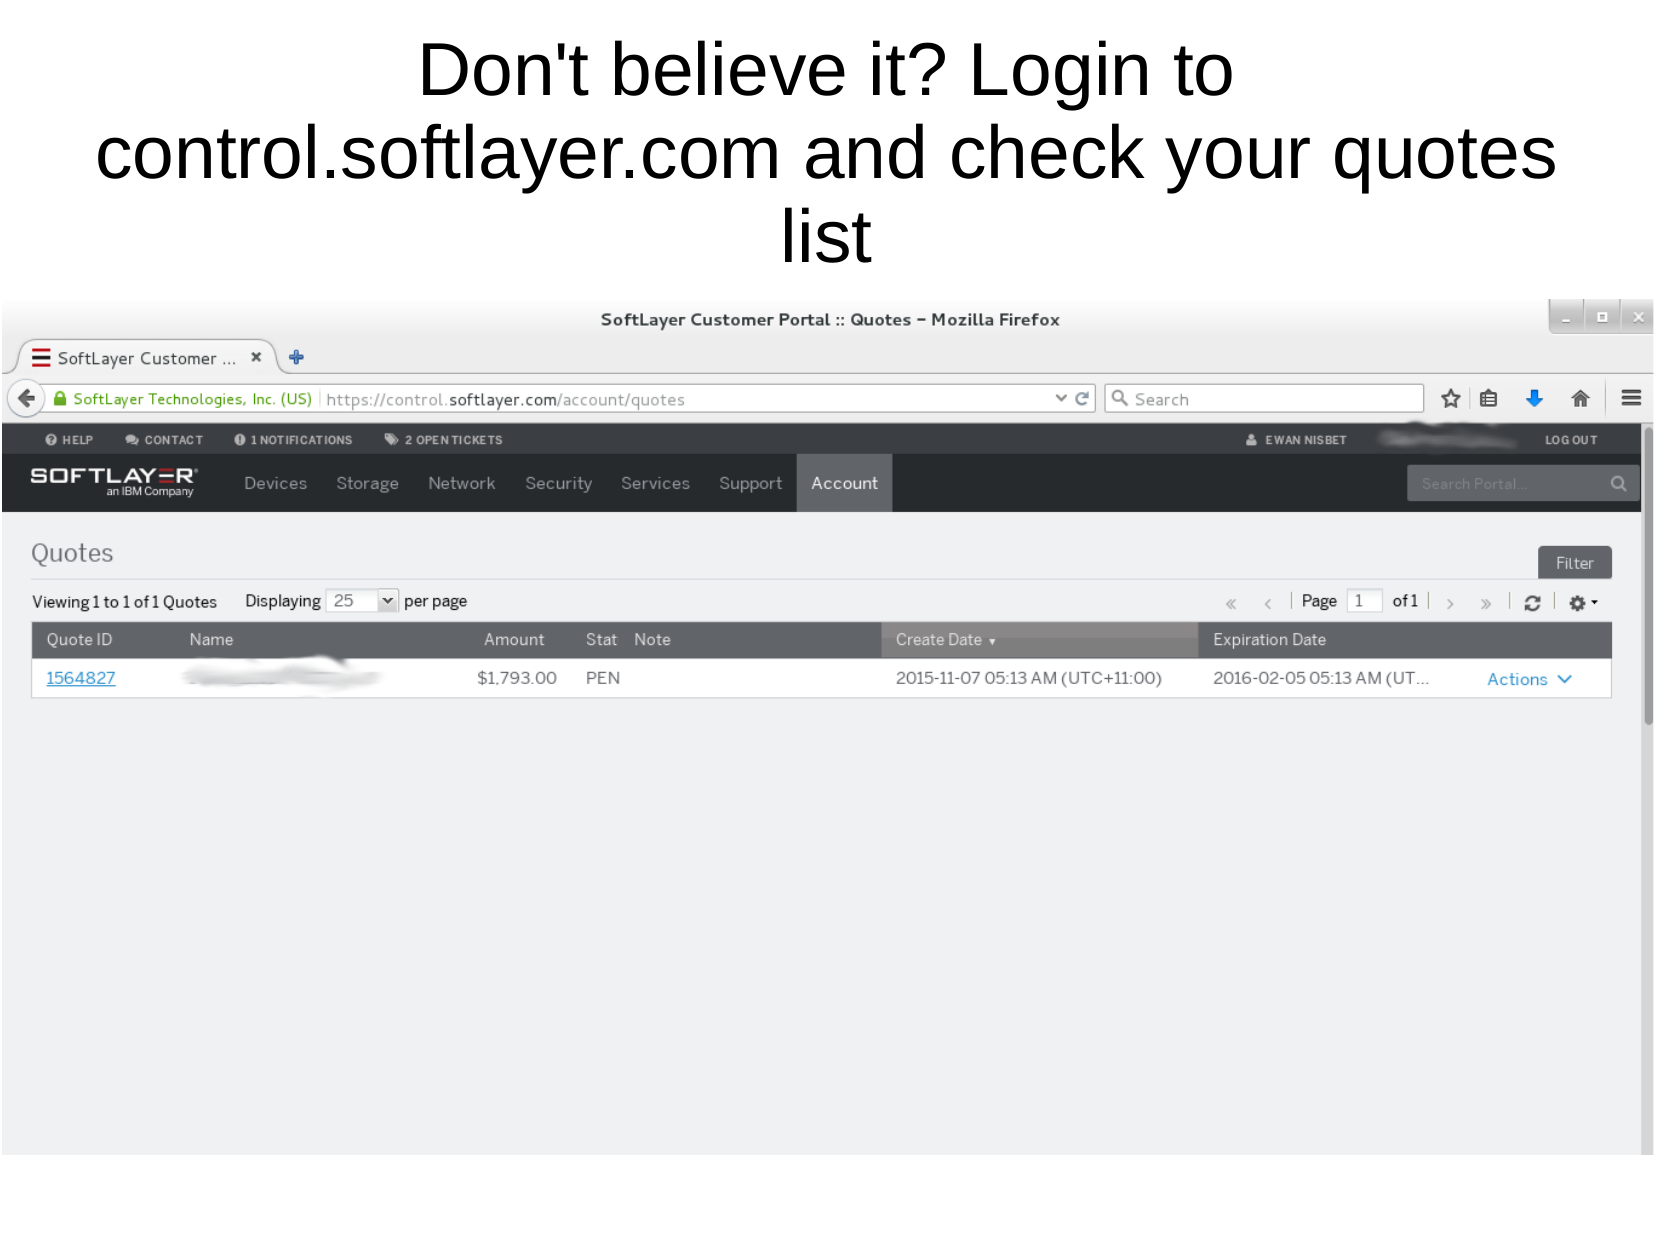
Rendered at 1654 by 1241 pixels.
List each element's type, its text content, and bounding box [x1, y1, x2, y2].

title Don't believe it? Login to control.softlayer.com and check your quotes list [82, 26, 1571, 279]
picture [2, 299, 1654, 1156]
